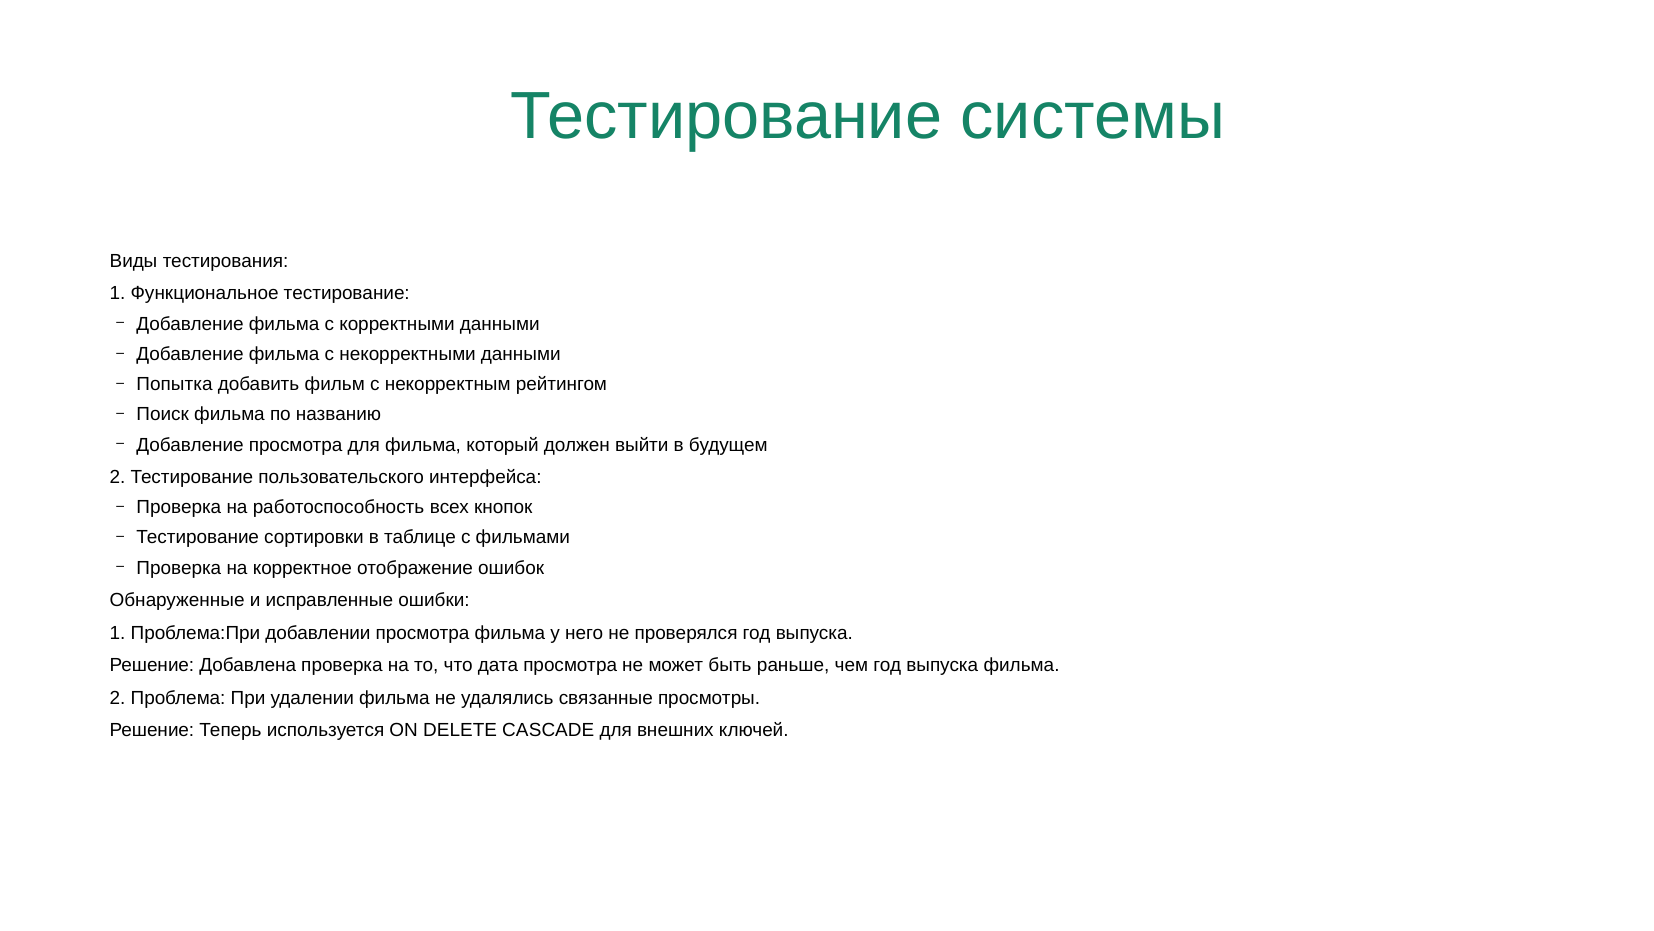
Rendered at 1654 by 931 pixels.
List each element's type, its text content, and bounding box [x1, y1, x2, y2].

list Виды тестирования: 1. Функциональное тестирование: Добавление фильма с корректными данными Добавление фильма с некорректными данными Попытка добавить фильм с некорректным рейтингом Поиск фильма по названию Добавление просмотра для фильма, который должен выйти в будущем 2. Тестирование пользовательского интерфейса: Проверка на работоспособность всех кнопок Тестирование сортировки в таблице с фильмами Проверка на корректное отображение ошибок Обнаруженные и исправленные ошибки: 1. Проблема:При добавлении просмотра фильма у него не проверялся год выпуска. Решение: Добавлена проверка на то, что дата просмотра не может быть раньше, чем год выпуска фильма. 2. Проблема: При удалении фильма не удалялись связанные просмотры. Решение: Теперь используется ON DELETE CASCADE для внешних ключей. [82, 217, 1571, 758]
title Тестирование системы [289, 12, 1447, 217]
